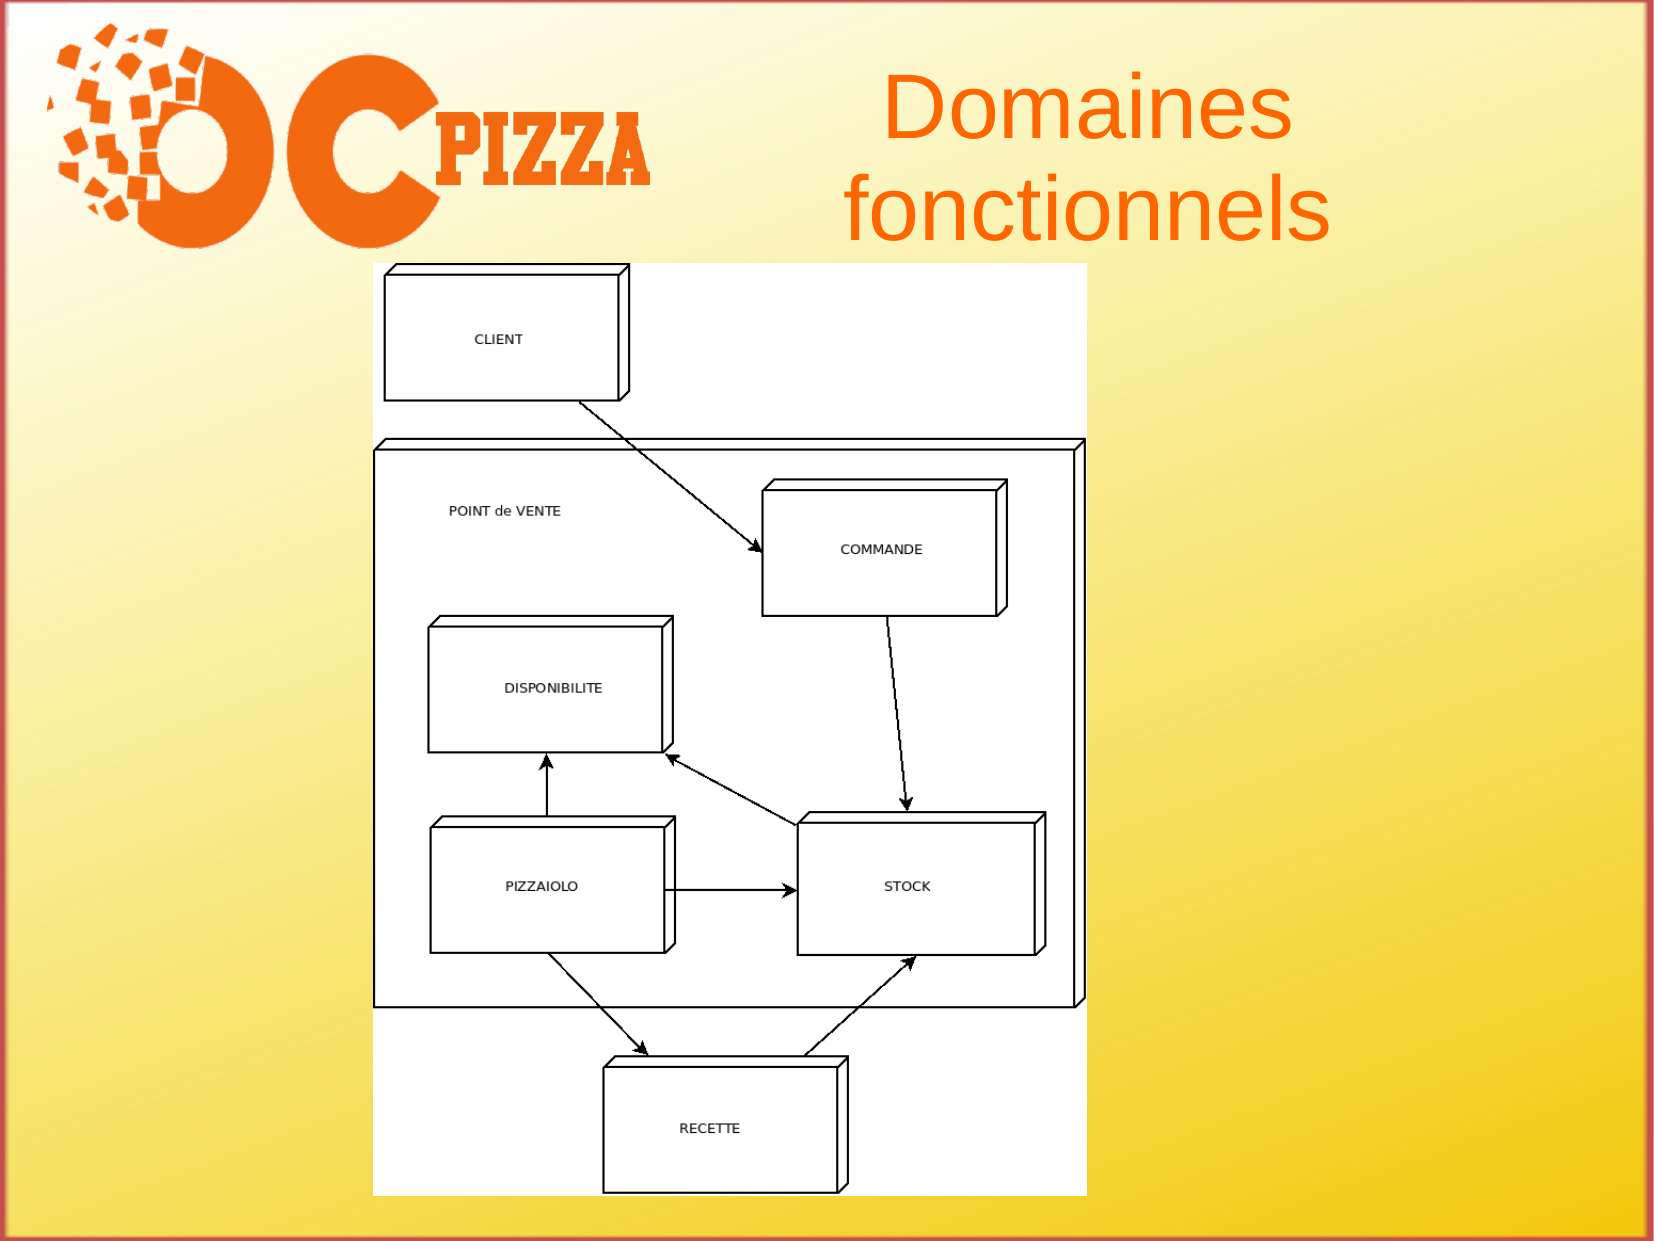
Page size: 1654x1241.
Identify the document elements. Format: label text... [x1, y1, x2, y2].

picture [0, 0, 1654, 1241]
text_box Domaines fonctionnels [724, 55, 1453, 261]
